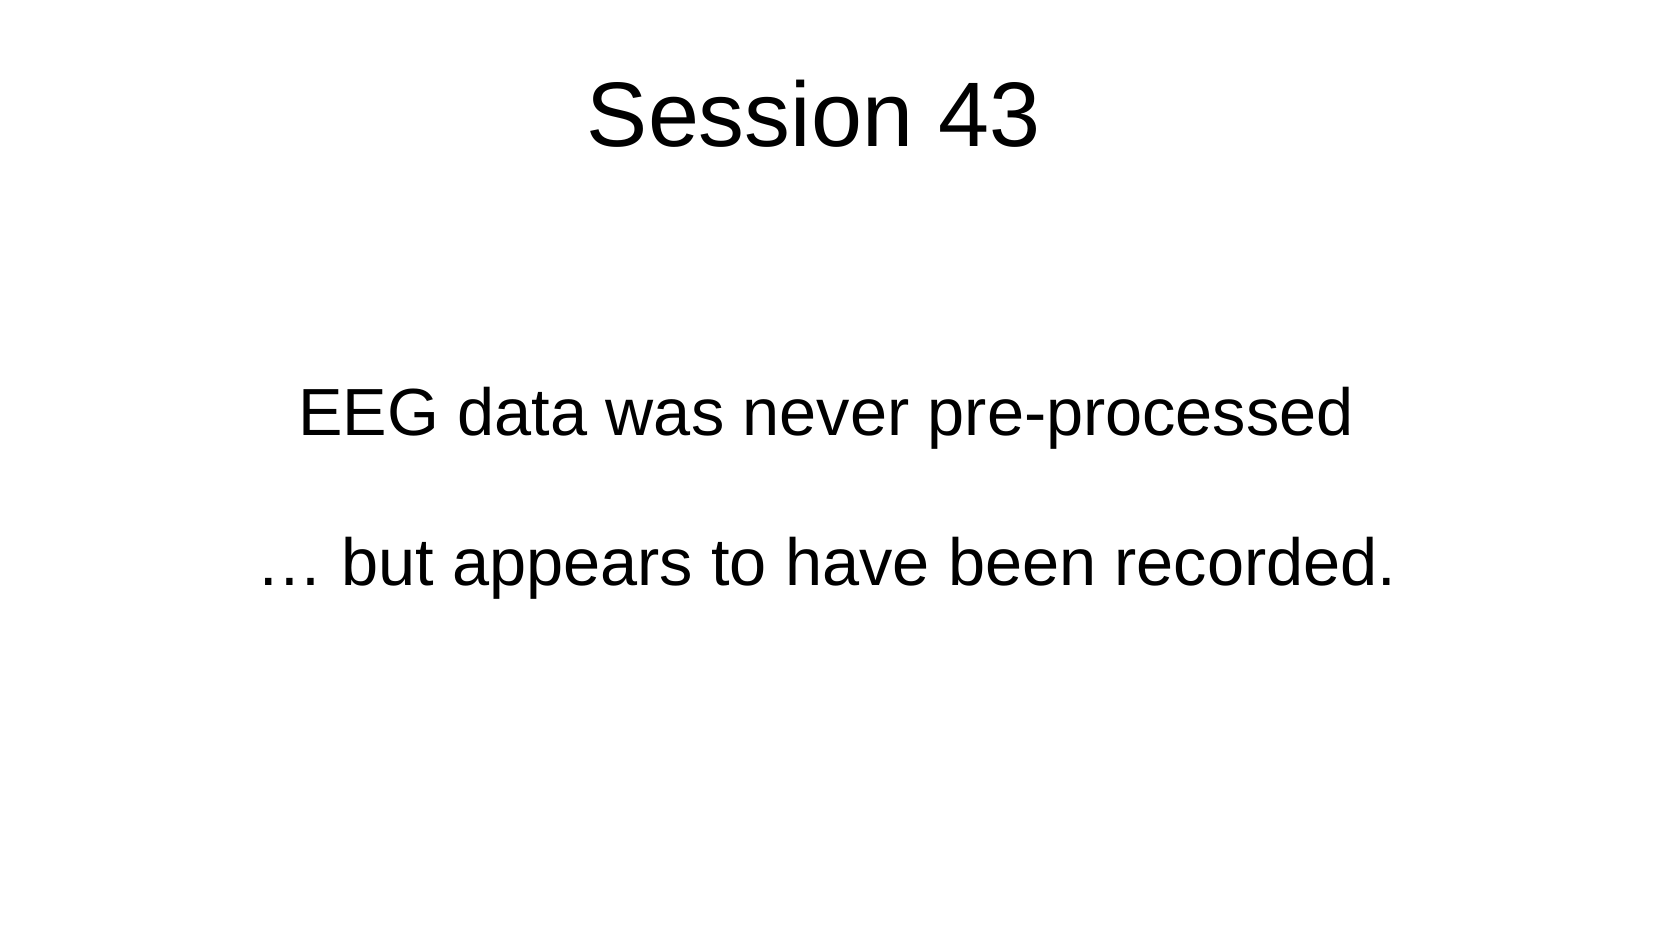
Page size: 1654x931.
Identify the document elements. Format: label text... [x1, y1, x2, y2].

subtitle EEG data was never pre-processed … but appears to have been recorded. [82, 217, 1571, 758]
title Session 43 [82, 37, 1571, 193]
